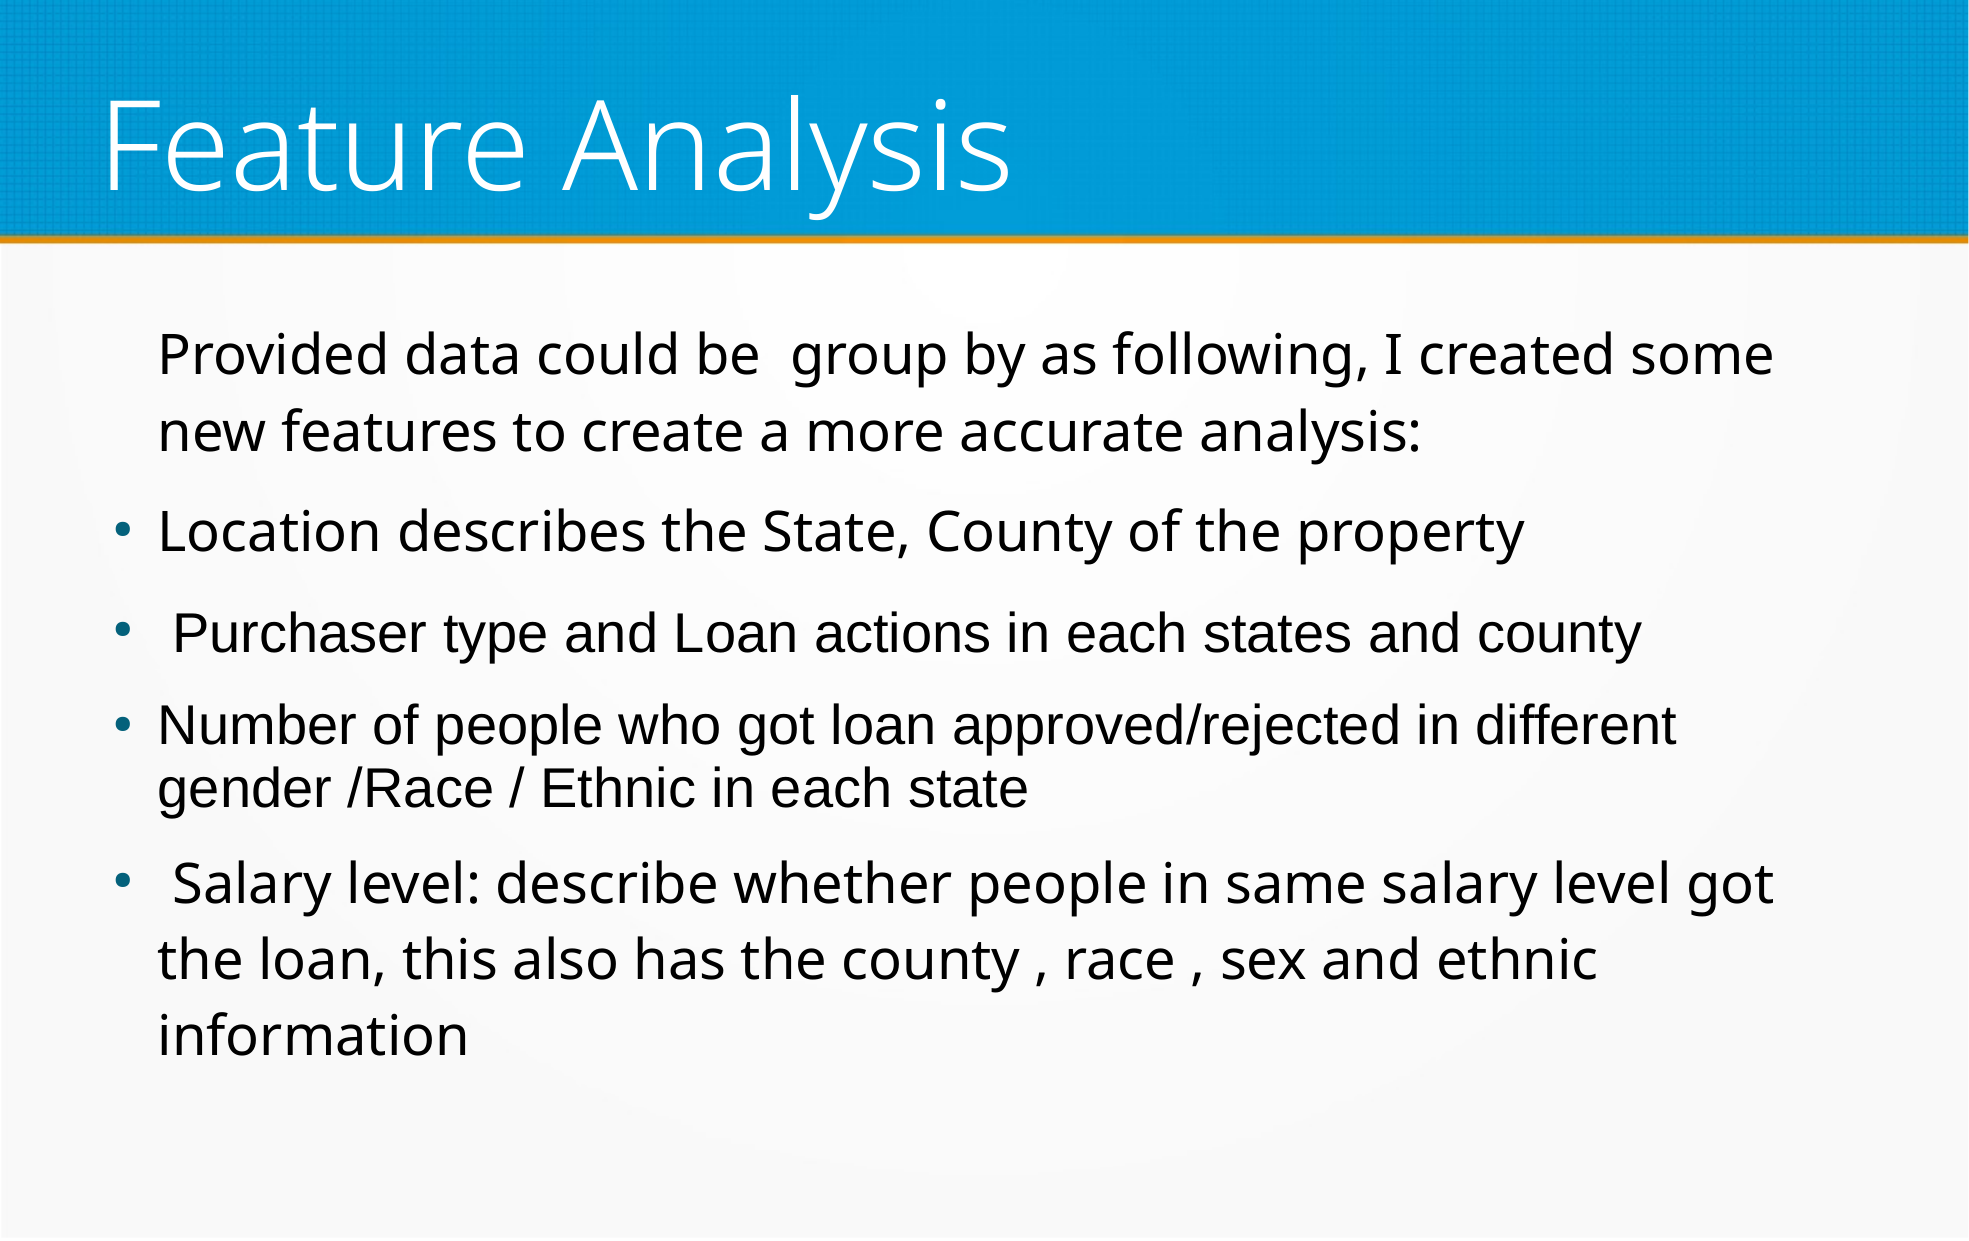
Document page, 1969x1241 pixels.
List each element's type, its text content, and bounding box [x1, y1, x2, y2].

title Feature Analysis [98, 19, 1870, 227]
picture [0, 233, 1969, 1241]
list Provided data could be group by as following, I created some new features to create a more accurate analysis: Location describes the State, County of the property Purchaser type and Loan actions in each states and county Number of people who got loan approved/rejected in different gender /Race / Ethnic in each state Salary level: describe whether people in same salary level got the loan, this also has the county , race , sex and ethnic information [98, 315, 1861, 1081]
